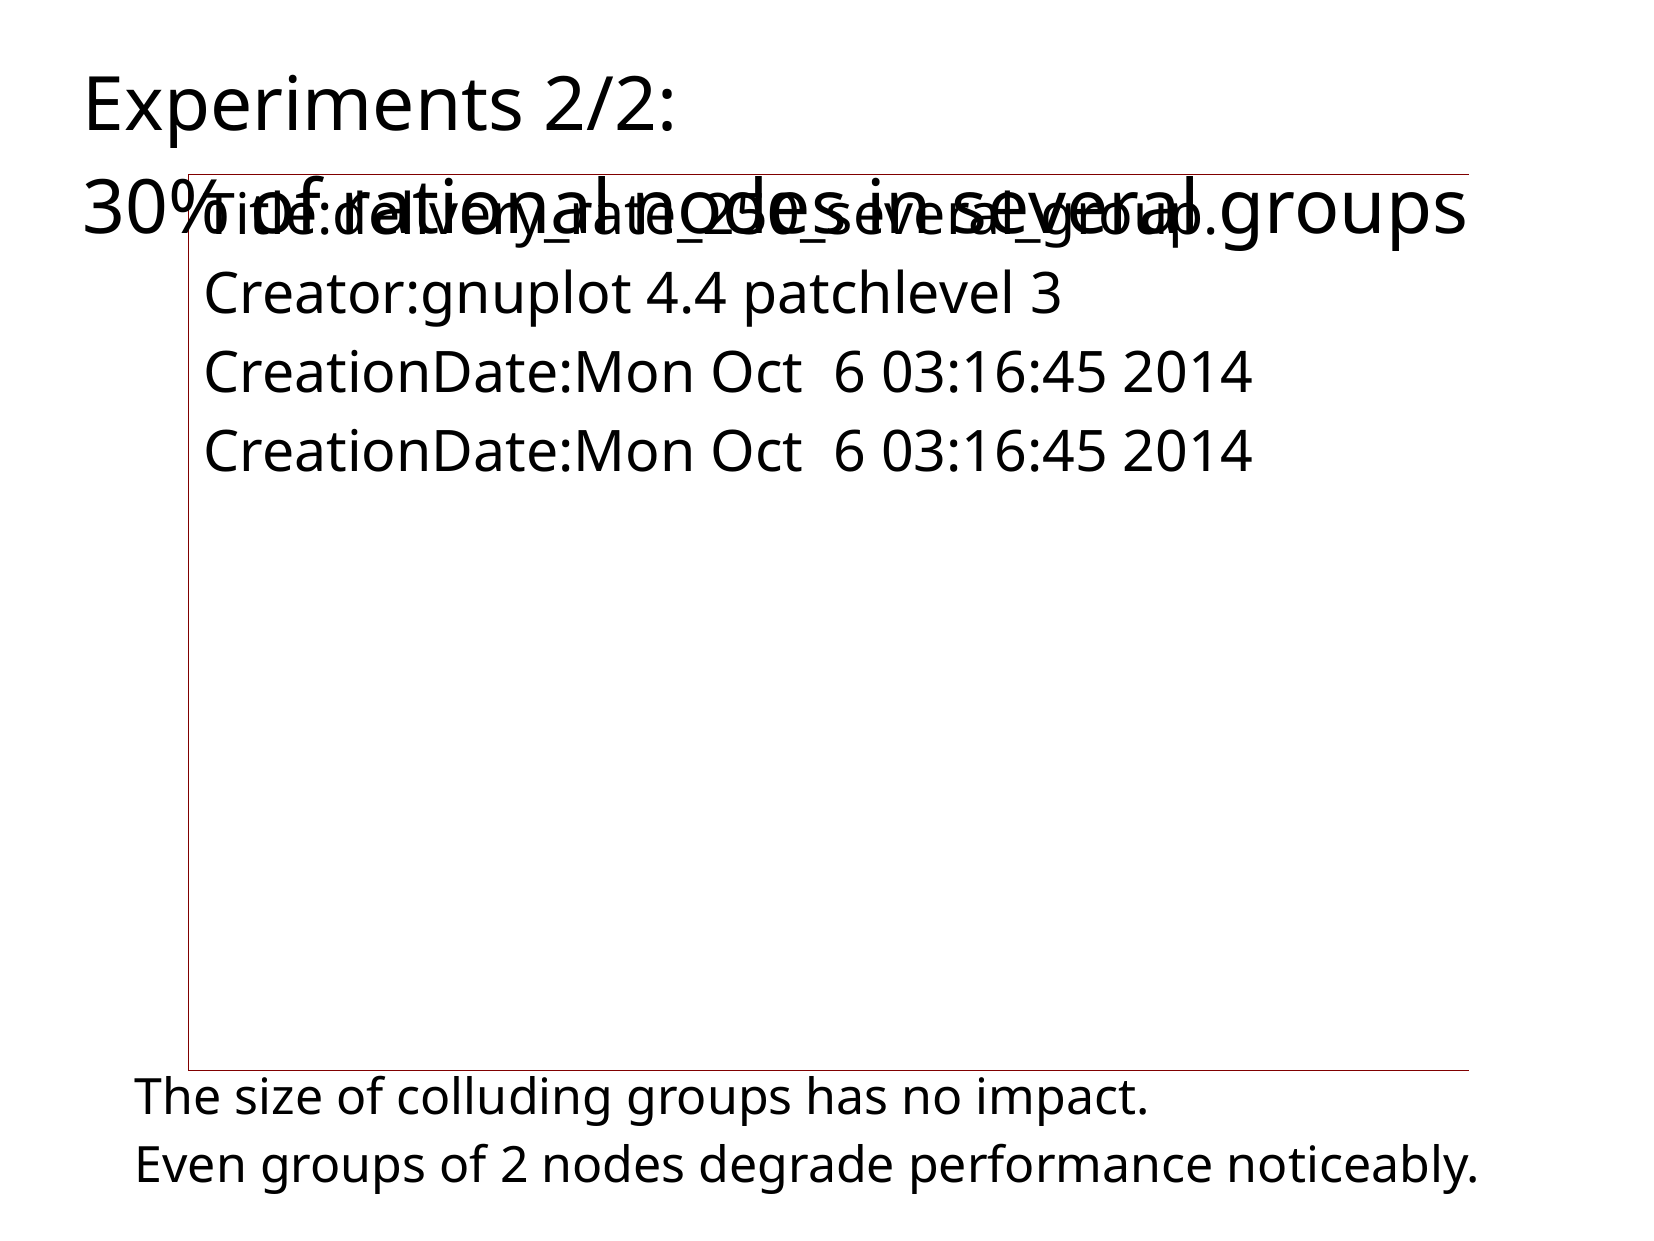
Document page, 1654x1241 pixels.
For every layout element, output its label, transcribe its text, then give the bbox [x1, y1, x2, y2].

title Experiments 2/2: 30% of rational nodes in several groups [82, 49, 1571, 257]
text_box The size of colluding groups has no impact. Even groups of 2 nodes degrade performance noticeably. [120, 1053, 1576, 1181]
picture [184, 257, 1469, 1053]
